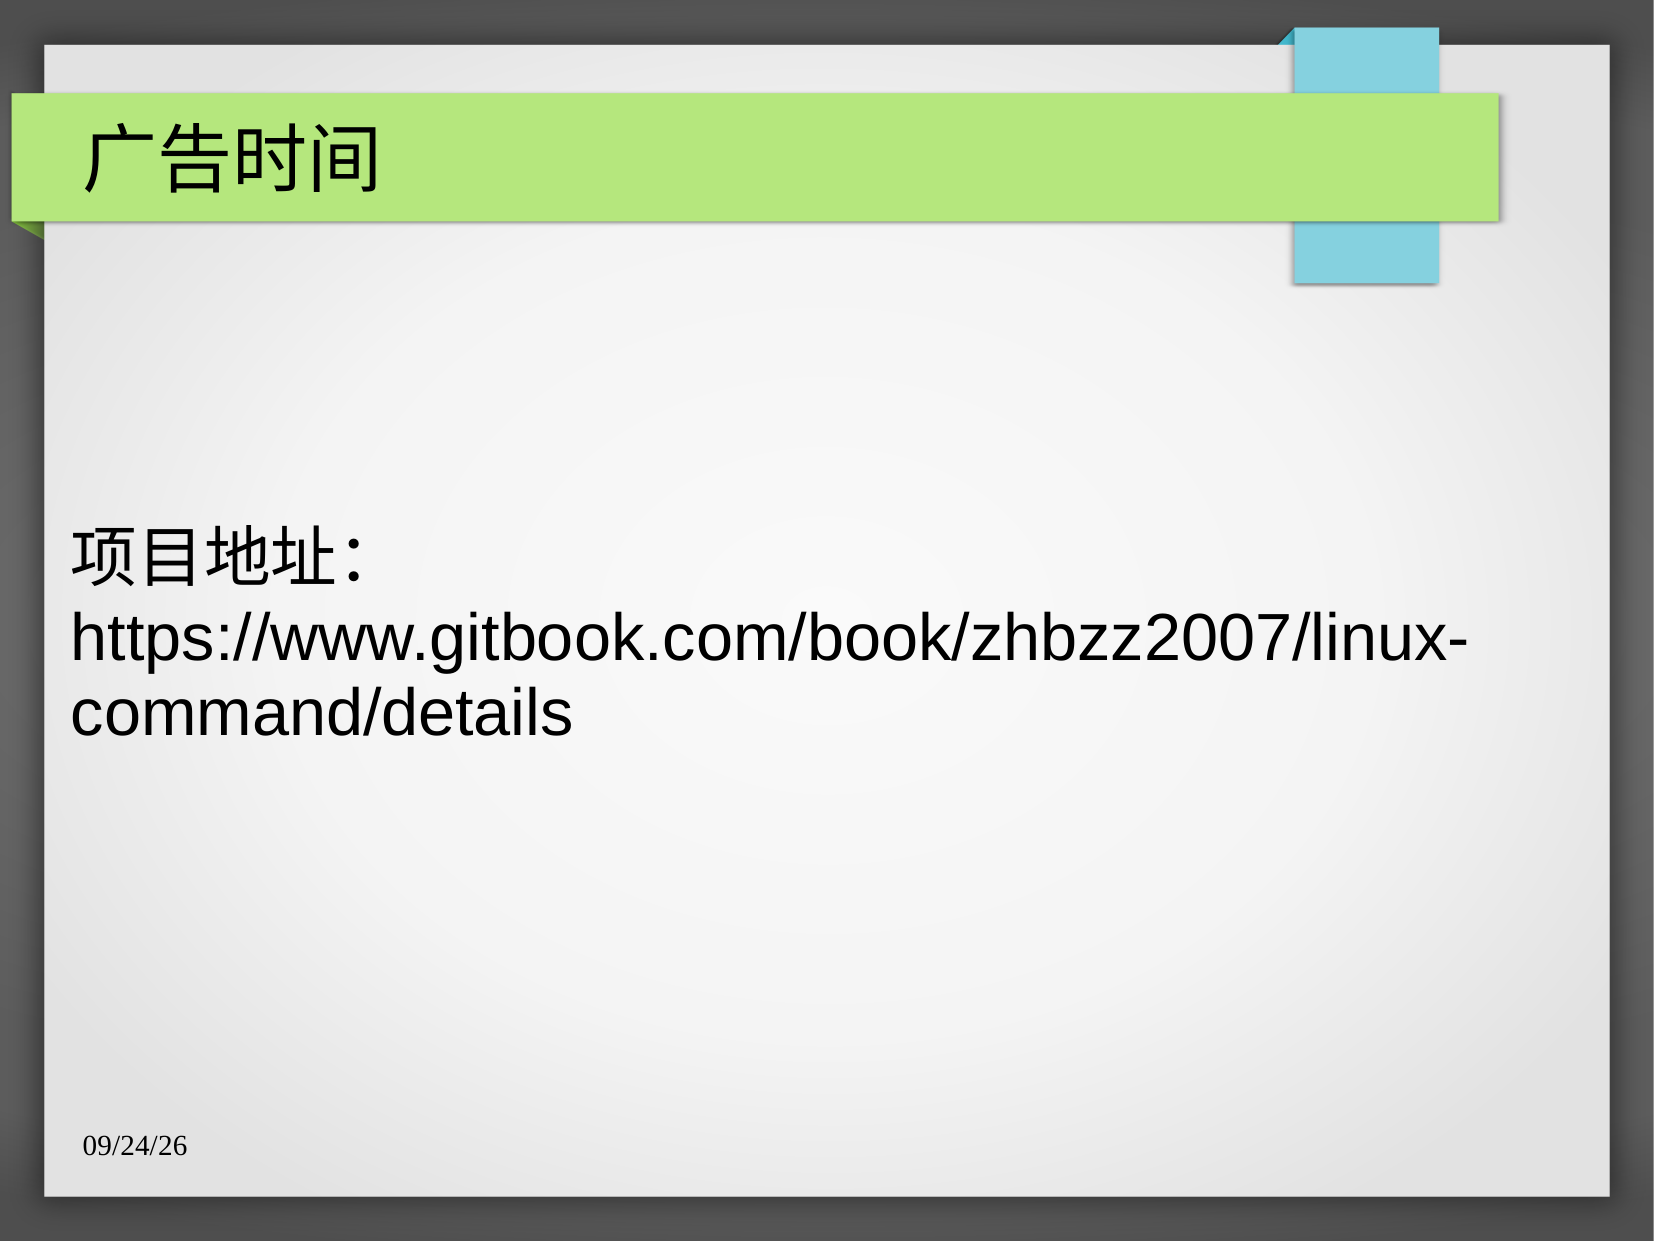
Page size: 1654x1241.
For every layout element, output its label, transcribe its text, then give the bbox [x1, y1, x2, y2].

title 广告时间 [82, 94, 1264, 213]
subtitle 项目地址： https://www.gitbook.com/book/zhbzz2007/linux-command/details [70, 272, 1560, 981]
picture [0, 0, 1654, 1241]
